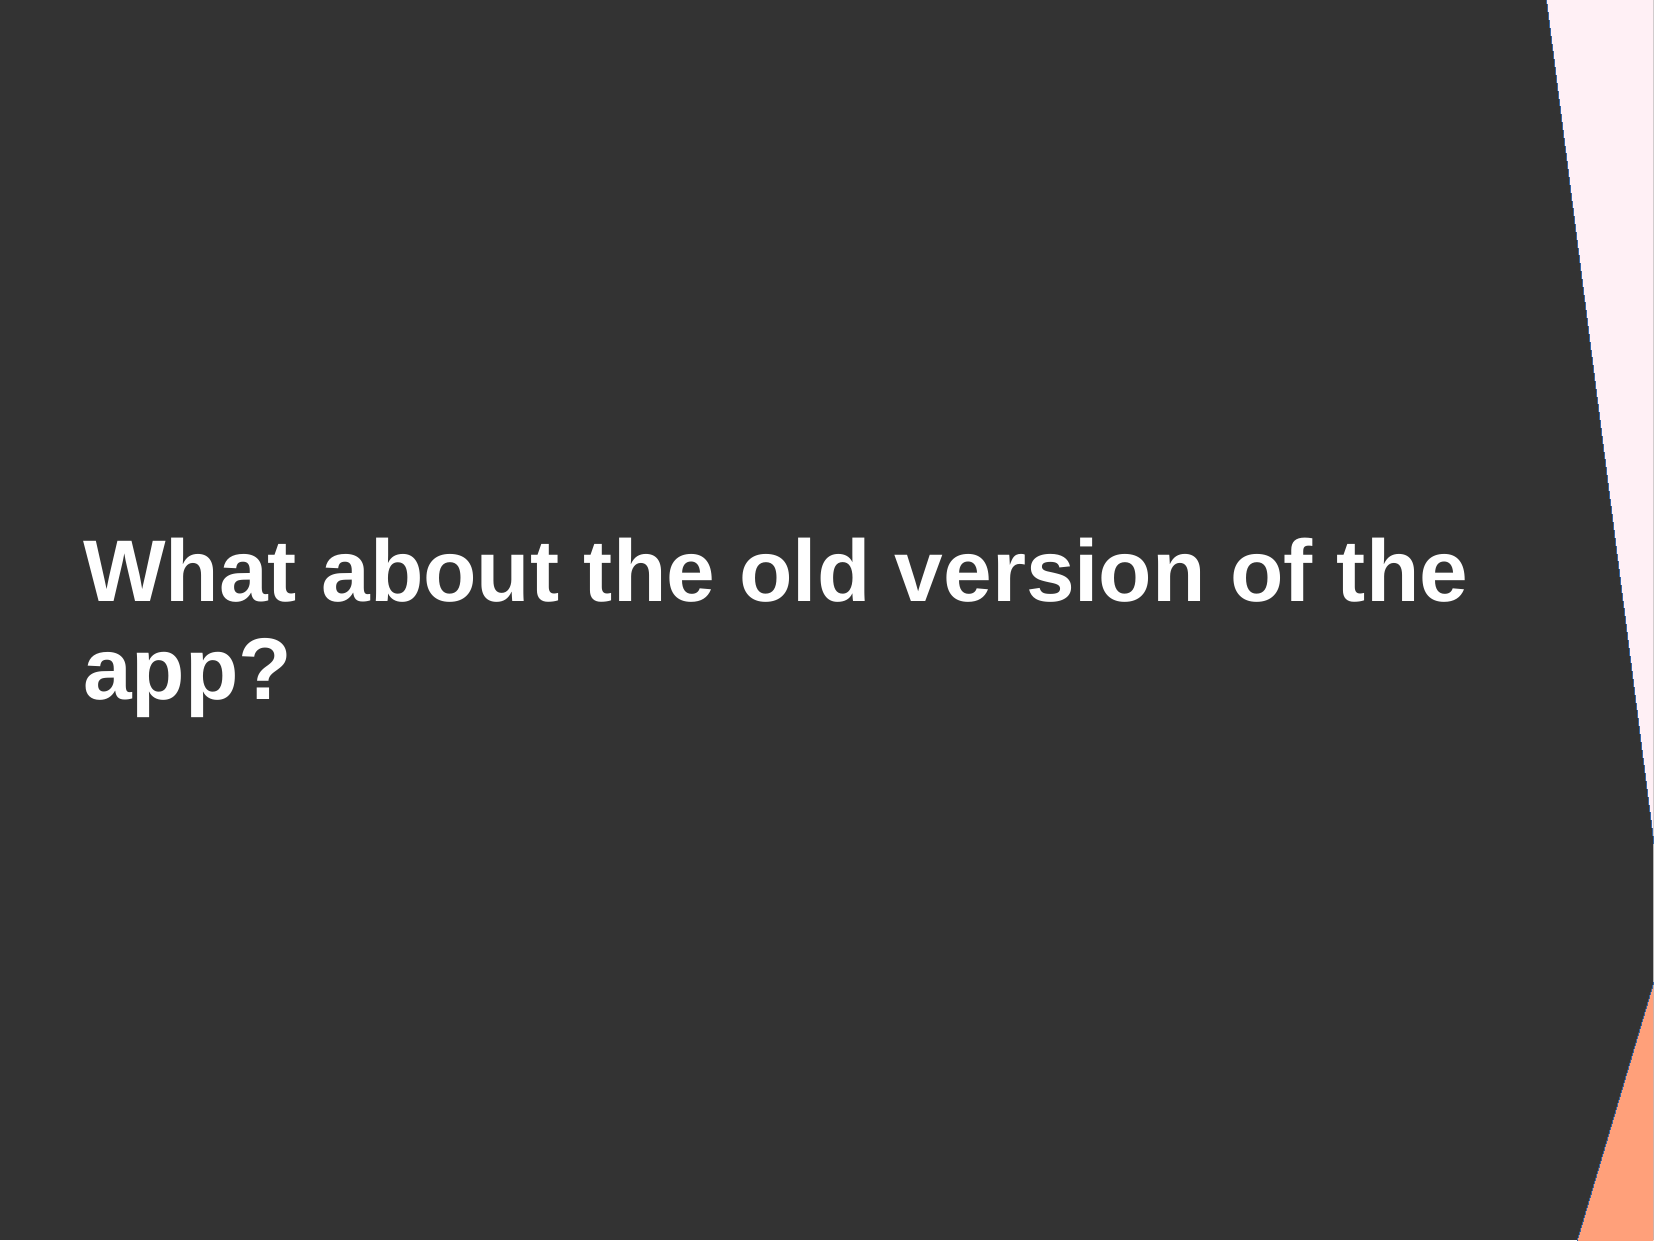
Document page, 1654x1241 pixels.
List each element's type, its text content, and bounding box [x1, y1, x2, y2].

title What about the old version of the app? [83, 522, 1571, 718]
text_box [1577, 981, 1654, 1241]
text_box [1546, 0, 1654, 844]
